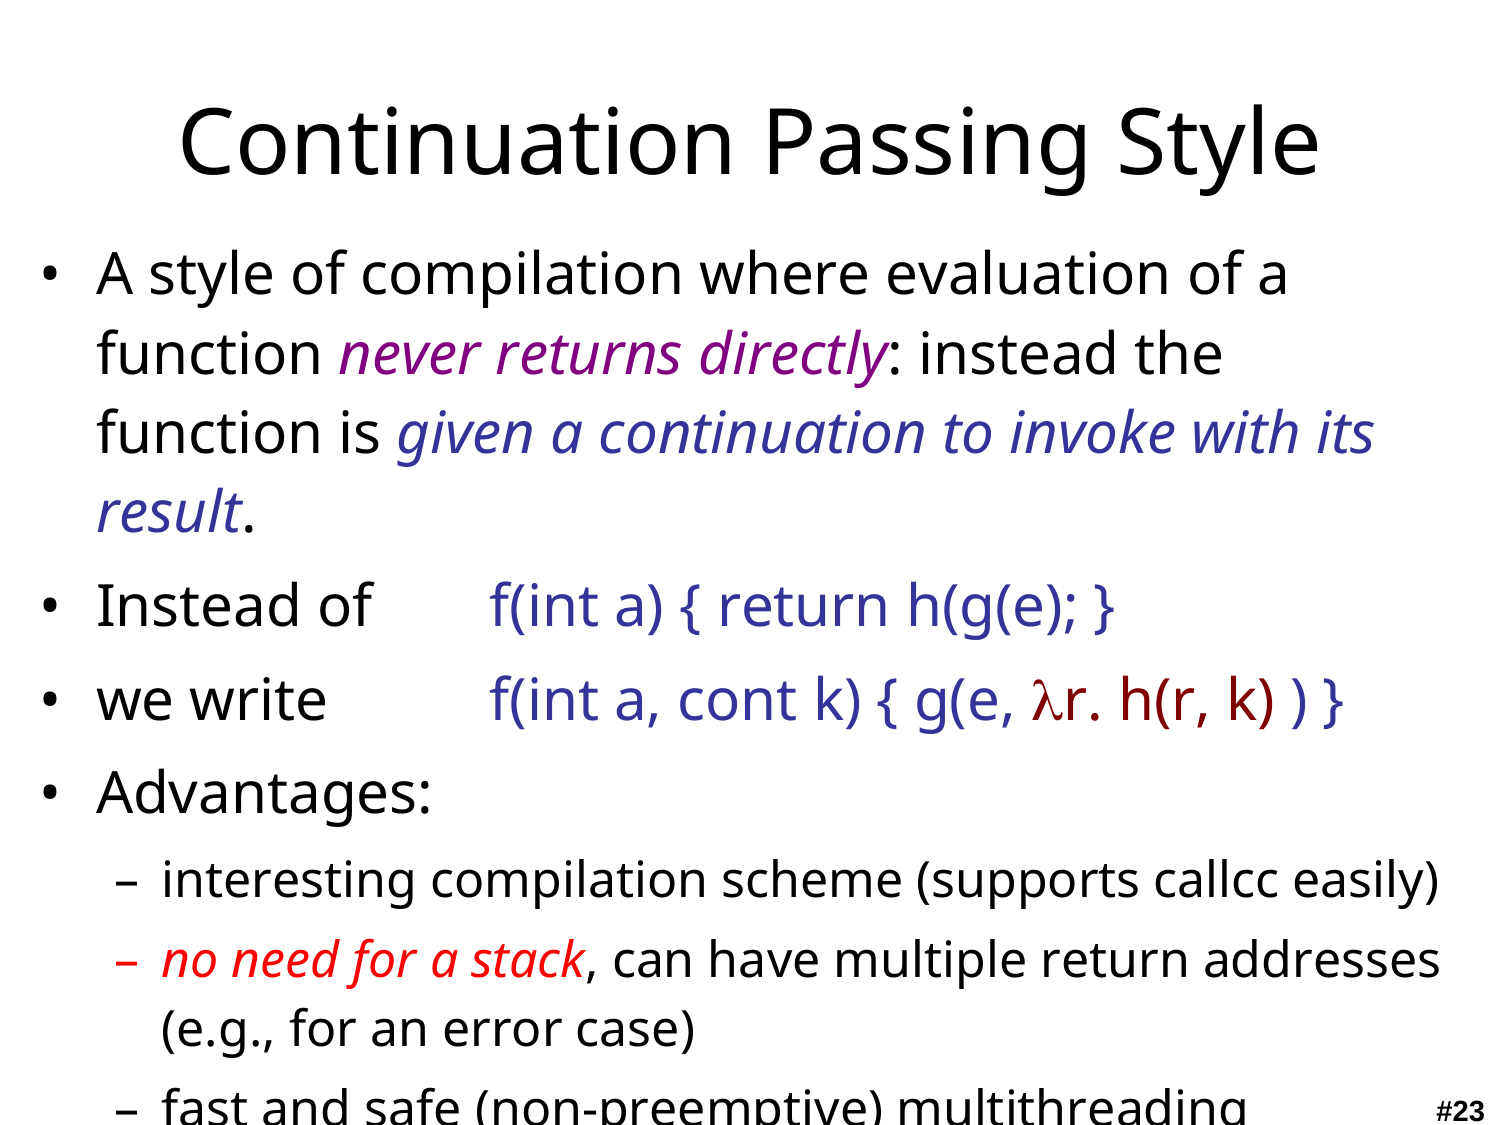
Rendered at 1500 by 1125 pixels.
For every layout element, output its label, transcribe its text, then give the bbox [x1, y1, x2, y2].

list A style of compilation where evaluation of a function never returns directly: instead the function is given a continuation to invoke with its result. Instead of f(int a) { return h(g(e); } we write f(int a, cont k) { g(e, r. h(r, k) ) } Advantages: interesting compilation scheme (supports callcc easily) no need for a stack, can have multiple return addresses (e.g., for an error case) fast and safe (non-preemptive) multithreading [24, 224, 1476, 1063]
title Continuation Passing Style [24, 45, 1476, 224]
